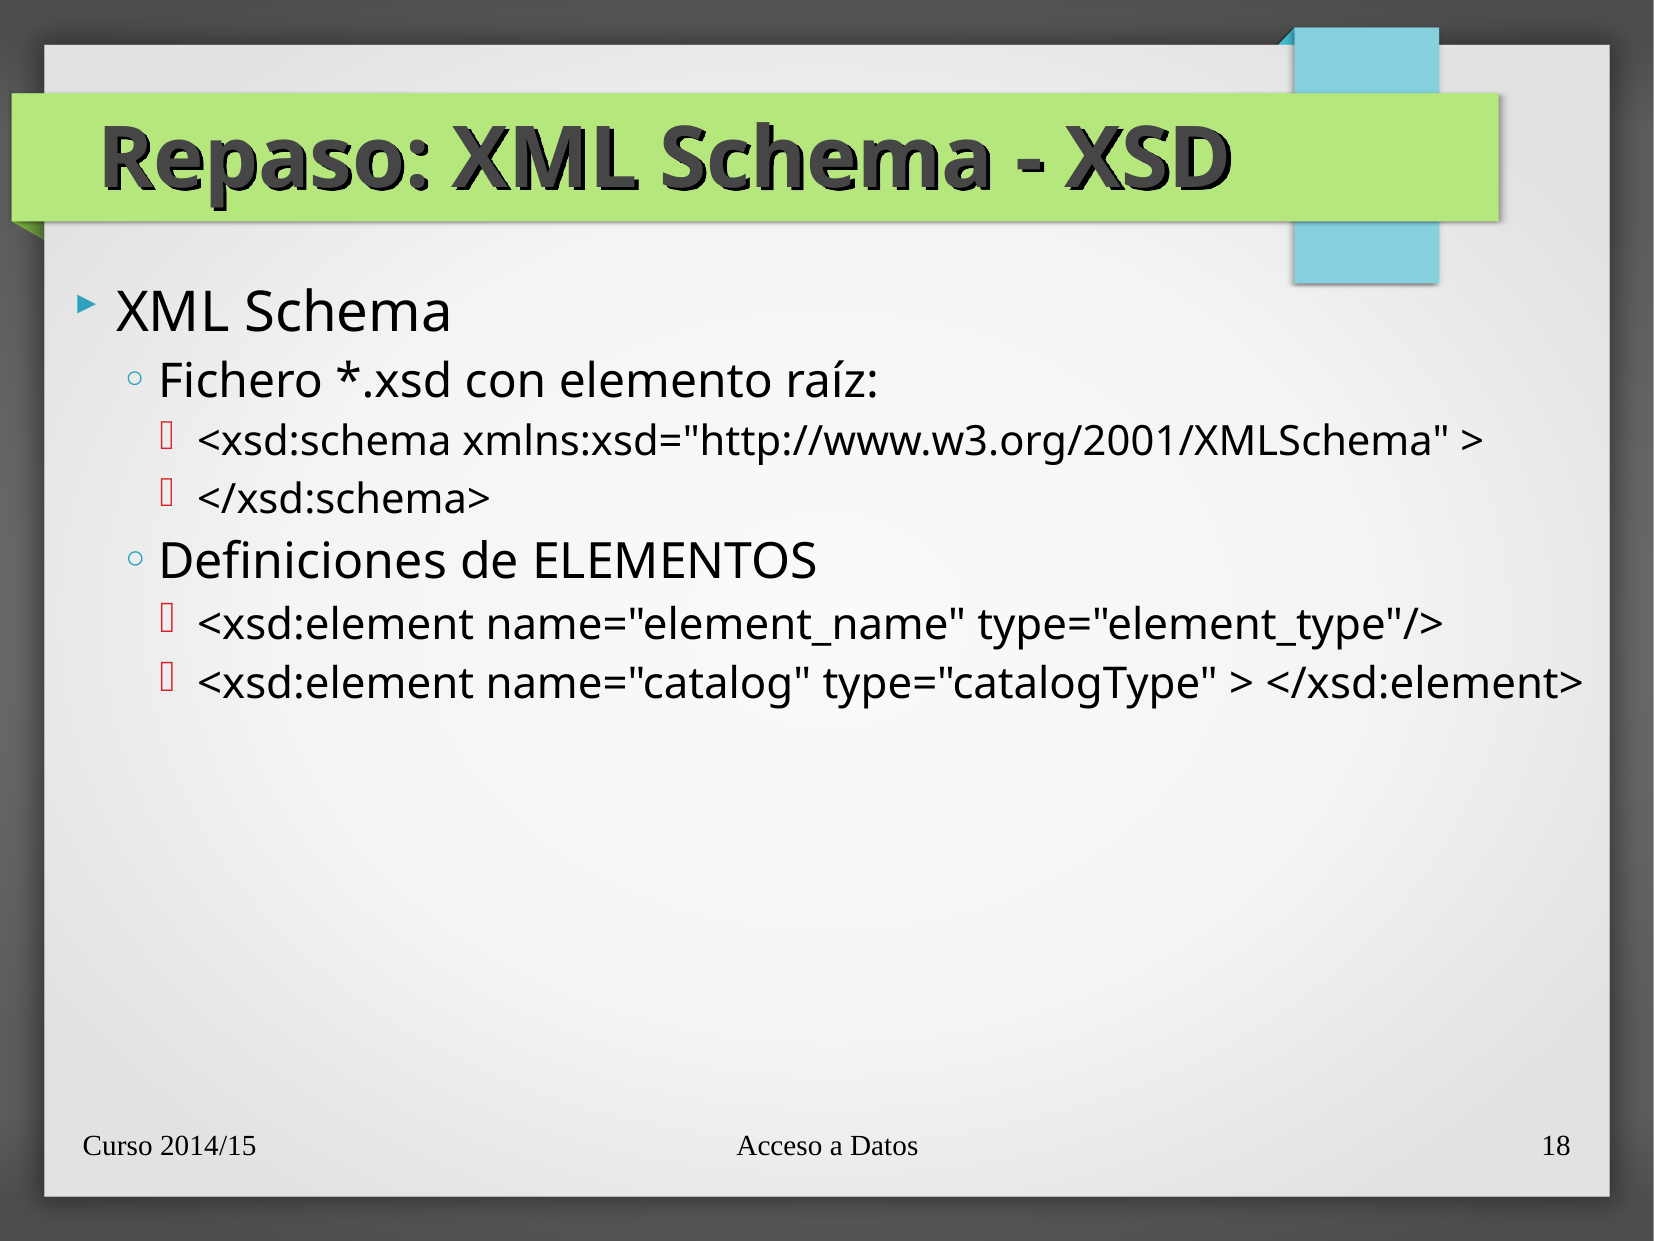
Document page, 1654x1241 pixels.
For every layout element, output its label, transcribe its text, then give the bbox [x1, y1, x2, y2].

picture [0, 0, 1654, 1241]
list XML Schema Fichero *.xsd con elemento raíz: <xsd:schema xmlns:xsd="http://www.w3.org/2001/XMLSchema" > </xsd:schema> Definiciones de ELEMENTOS <xsd:element name="element_name" type="element_type"/> <xsd:element name="catalog" type="catalogType" > </xsd:element> [41, 267, 1654, 1087]
title Repaso: XML Schema - XSD [82, 49, 1571, 257]
